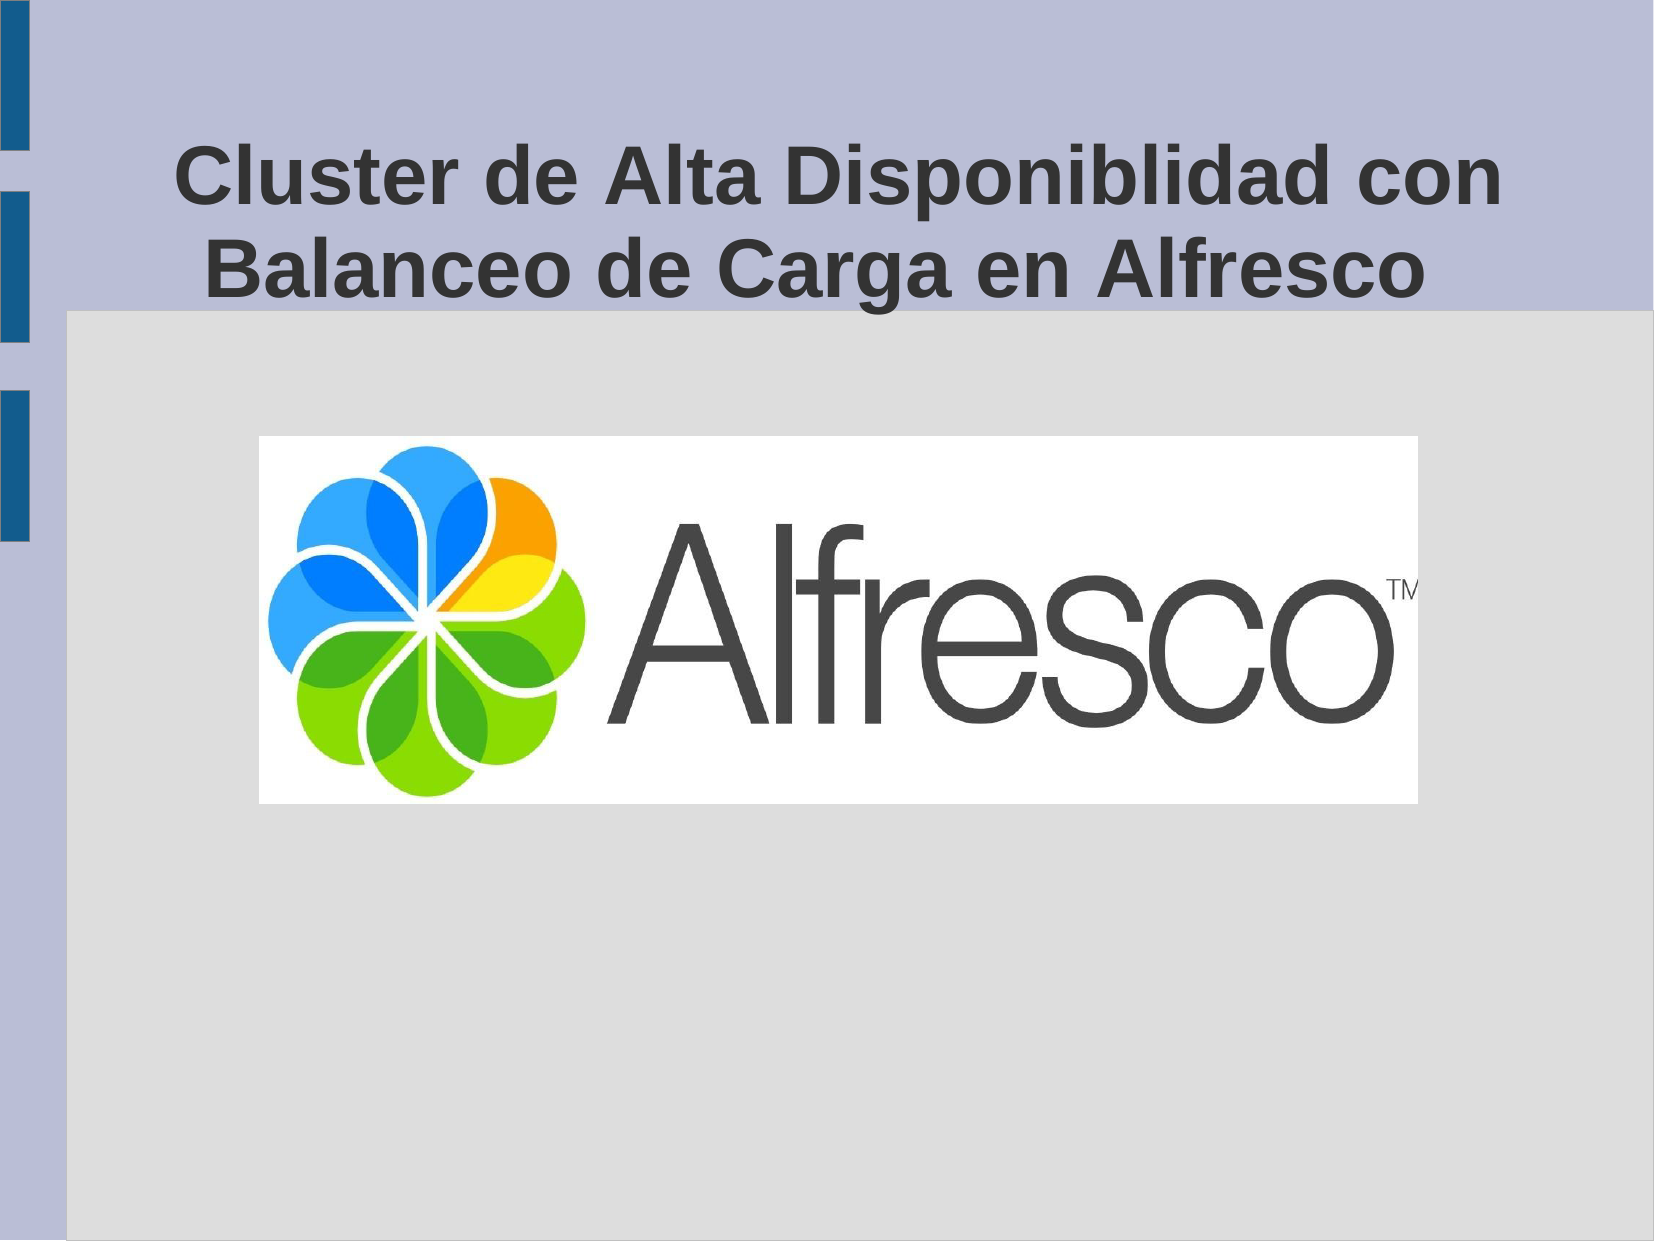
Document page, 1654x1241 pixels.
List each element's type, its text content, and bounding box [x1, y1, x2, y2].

picture [259, 436, 1418, 804]
title Cluster de Alta Disponiblidad con Balanceo de Carga en Alfresco [121, 73, 1534, 317]
